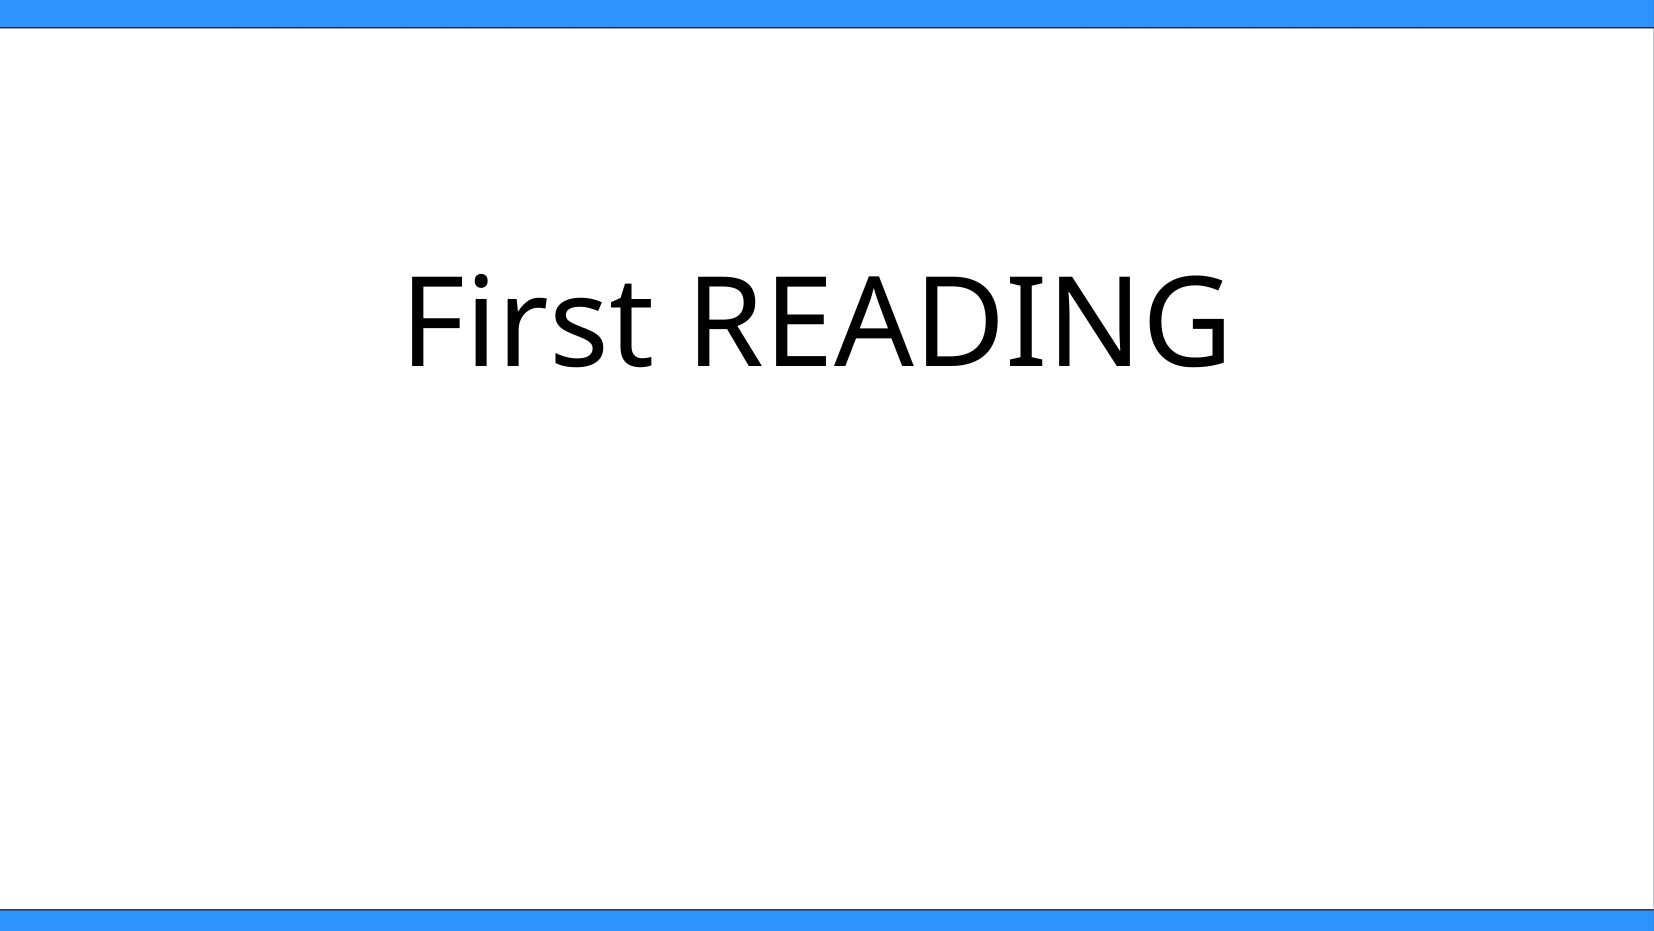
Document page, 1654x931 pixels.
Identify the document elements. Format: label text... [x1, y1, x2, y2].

text_box First READING [75, 225, 1561, 484]
picture [0, 0, 1654, 931]
